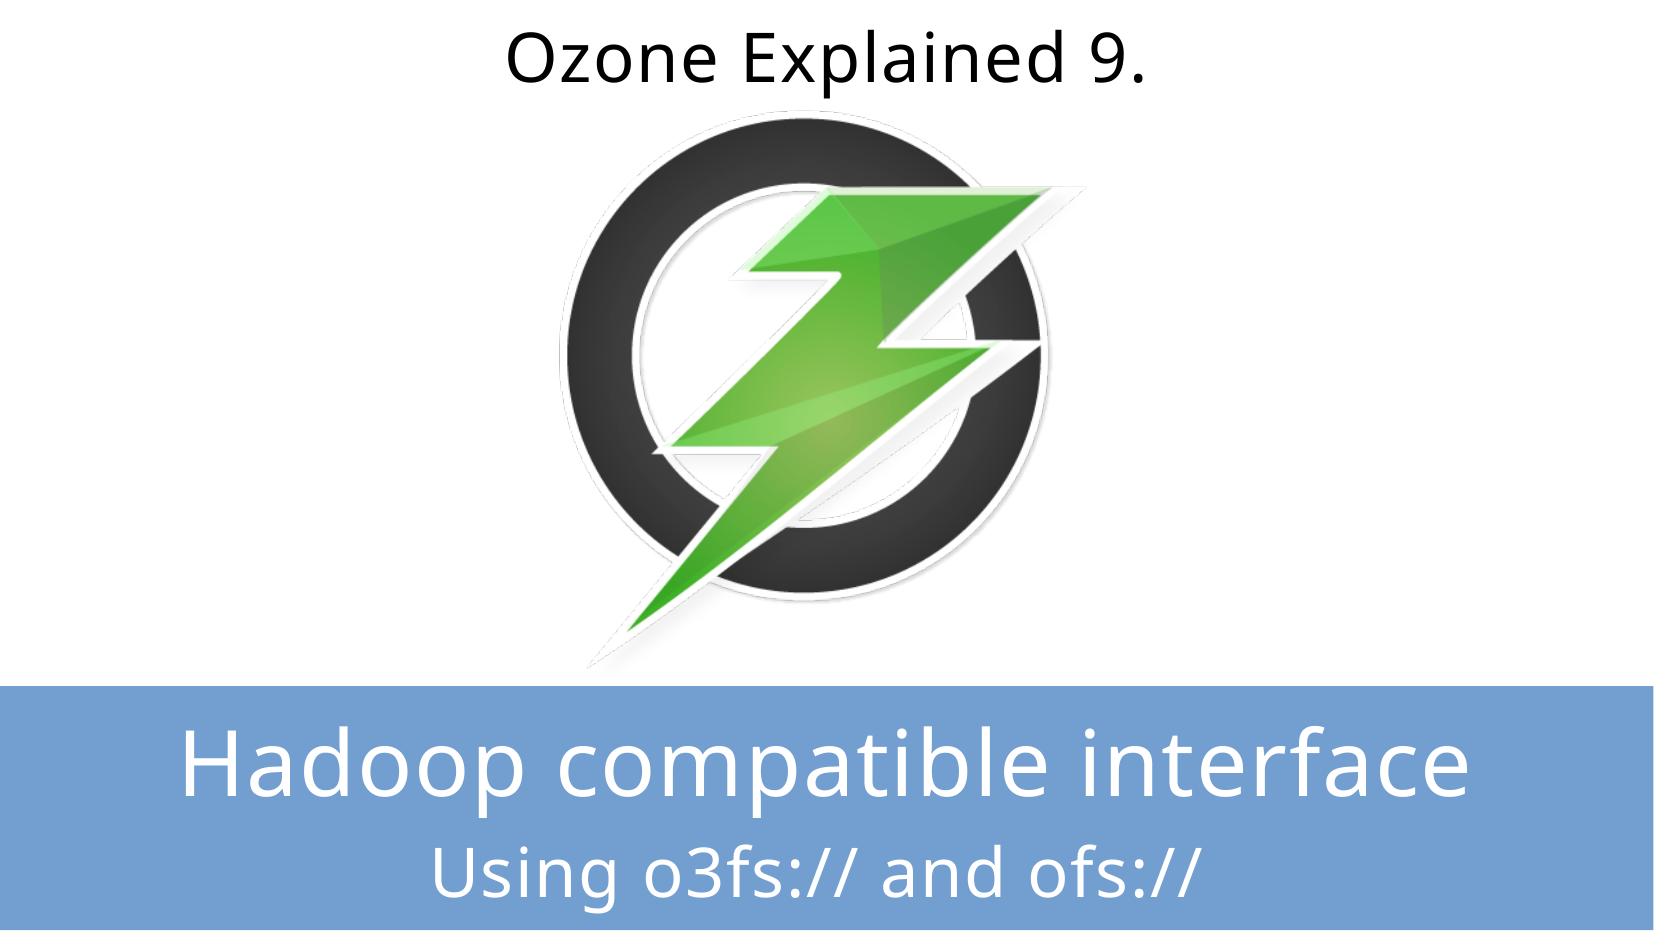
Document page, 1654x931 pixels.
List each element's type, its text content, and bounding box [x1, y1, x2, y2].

picture [552, 100, 1094, 675]
title Ozone Explained 9. [0, 8, 1654, 105]
title Hadoop compatible interface Using o3fs:// and ofs:// [0, 686, 1654, 931]
